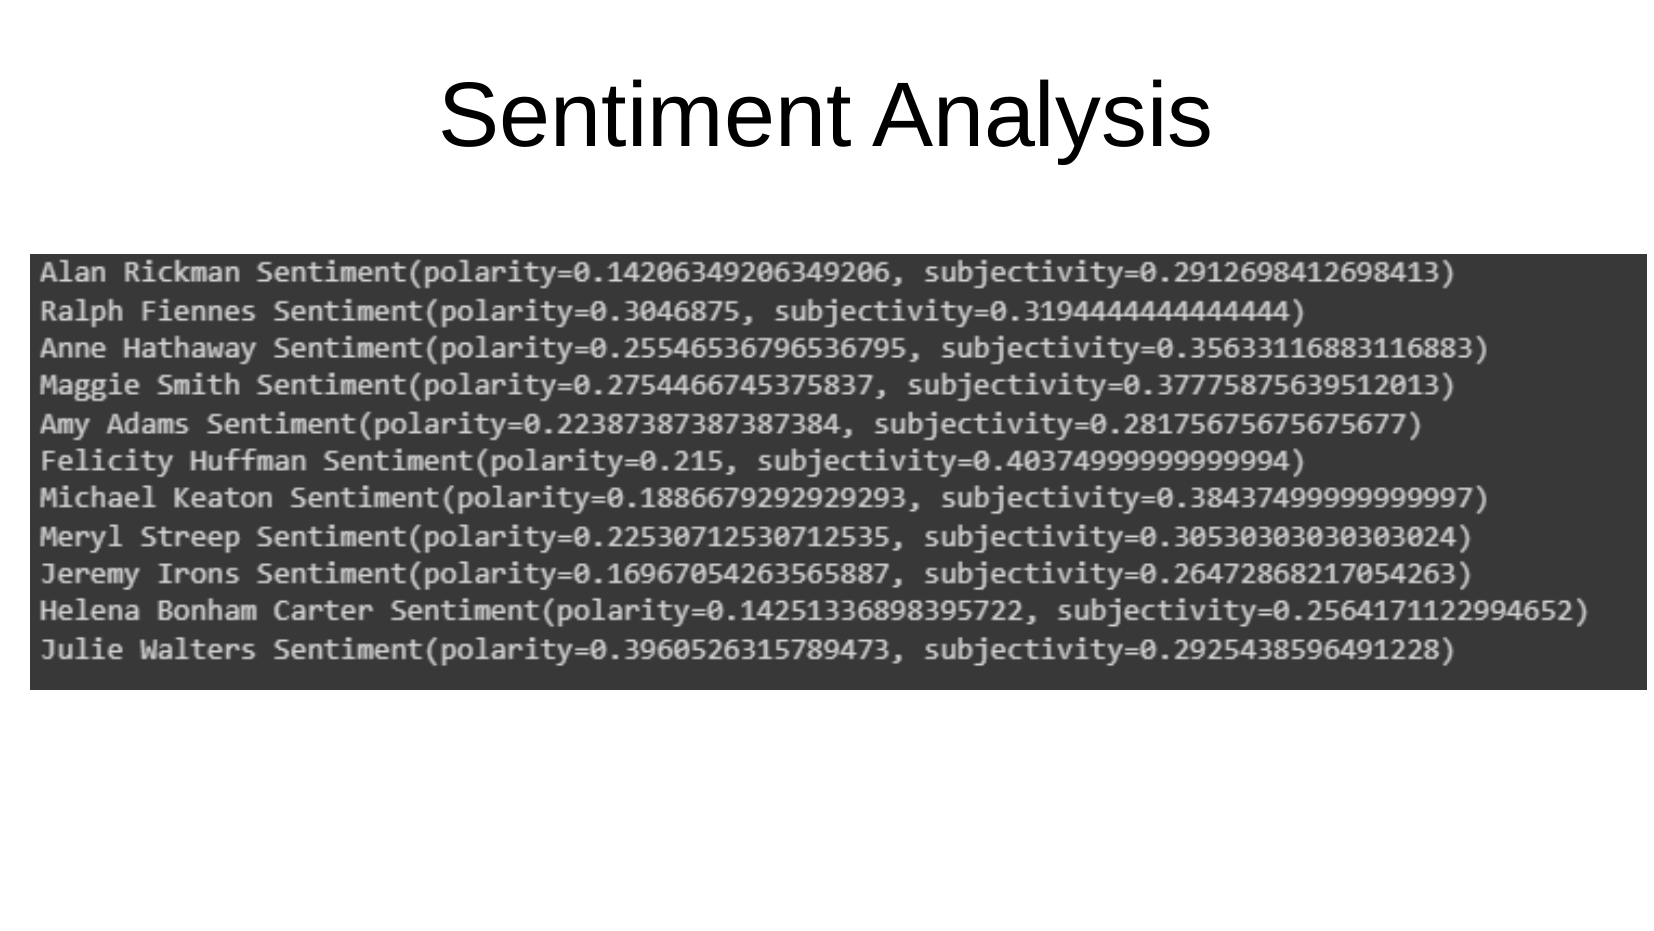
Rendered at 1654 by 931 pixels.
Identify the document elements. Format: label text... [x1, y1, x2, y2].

picture [30, 254, 1647, 691]
title Sentiment Analysis [82, 37, 1571, 193]
